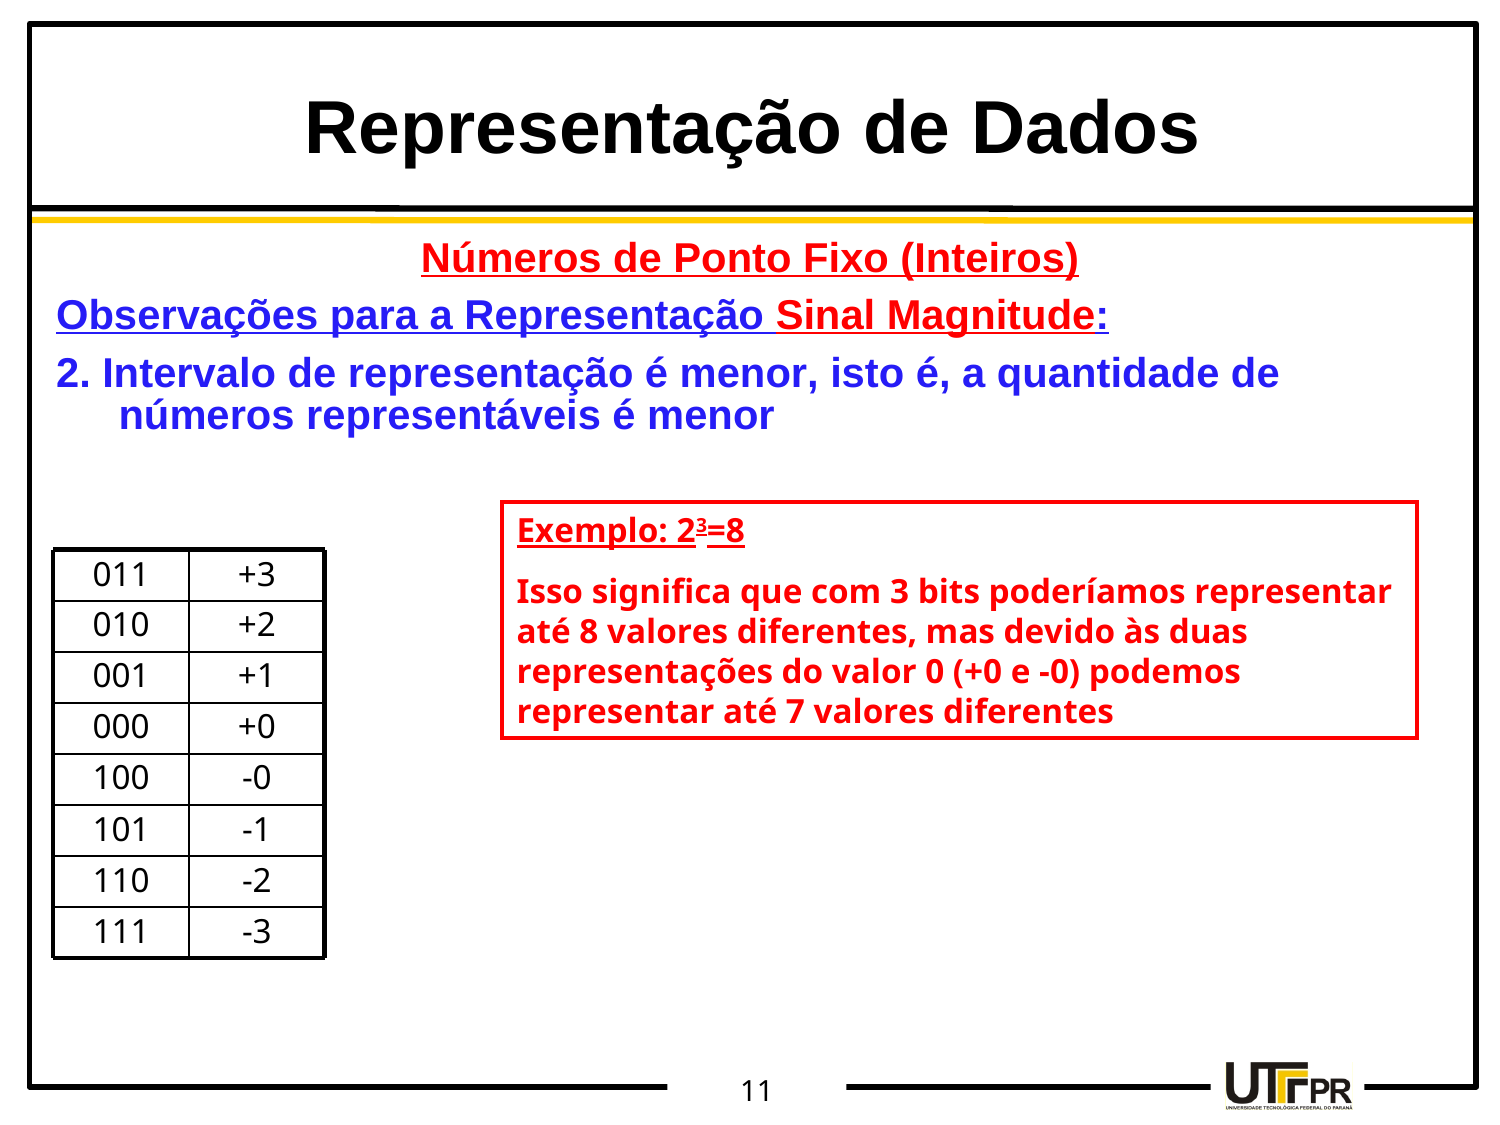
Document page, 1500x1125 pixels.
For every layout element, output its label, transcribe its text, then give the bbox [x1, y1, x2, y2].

text_box +0 [190, 704, 322, 753]
text_box +3 [190, 552, 322, 600]
title Representação de Dados [29, 85, 1477, 180]
text_box -0 [190, 755, 322, 804]
text_box 001 [55, 653, 188, 702]
text_box 010 [55, 602, 188, 651]
text_box +1 [190, 653, 322, 702]
text_box -2 [190, 857, 322, 906]
text_box -1 [190, 806, 322, 855]
text_box 100 [55, 755, 188, 804]
text_box 101 [55, 806, 188, 855]
text_box 111 [55, 908, 188, 956]
picture [1225, 1062, 1353, 1110]
list Números de Ponto Fixo (Inteiros) Observações para a Representação Sinal Magnitude: 2. Intervalo de representação é menor, isto é, a quantidade de números representáveis é menor [41, 231, 1459, 1001]
text_box Exemplo: 23=8 Isso significa que com 3 bits poderíamos representar até 8 valores diferentes, mas devido às duas representações do valor 0 (+0 e -0) podemos representar até 7 valores diferentes [501, 501, 1418, 738]
text_box 011 [55, 552, 188, 600]
text_box +2 [190, 602, 322, 651]
text_box 000 [55, 704, 188, 753]
text_box 110 [55, 857, 188, 906]
text_box -3 [190, 908, 322, 956]
